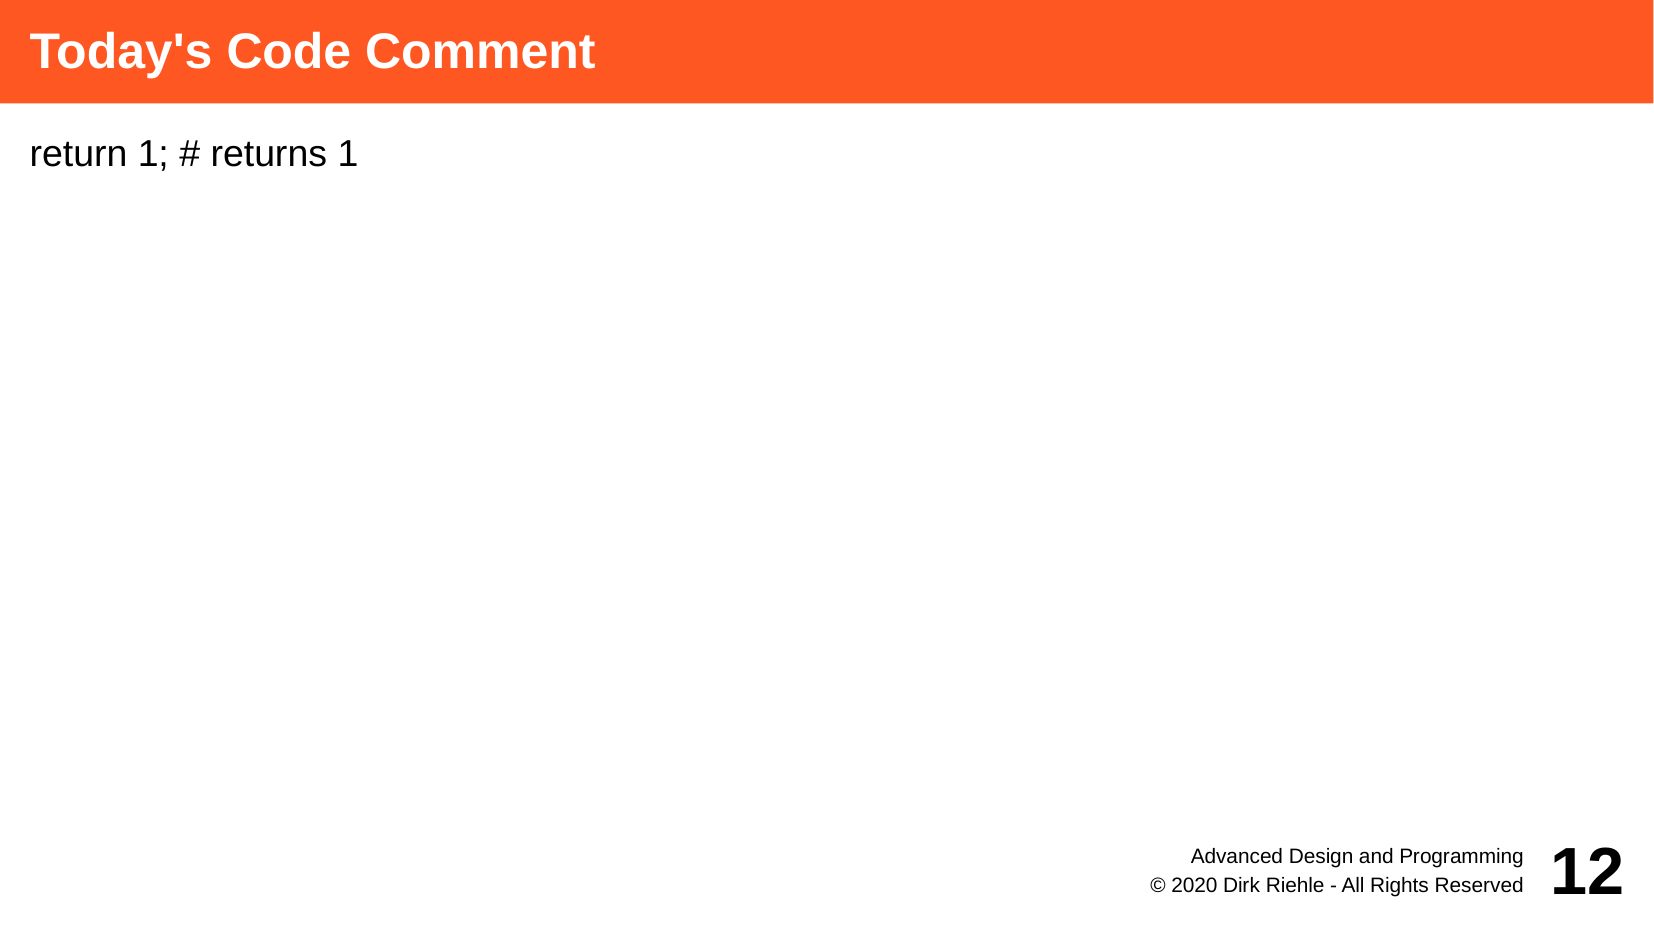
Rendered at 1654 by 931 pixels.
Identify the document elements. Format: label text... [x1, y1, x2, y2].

list return 1; # returns 1 [29, 132, 1625, 813]
title Today's Code Comment [0, 0, 1654, 104]
